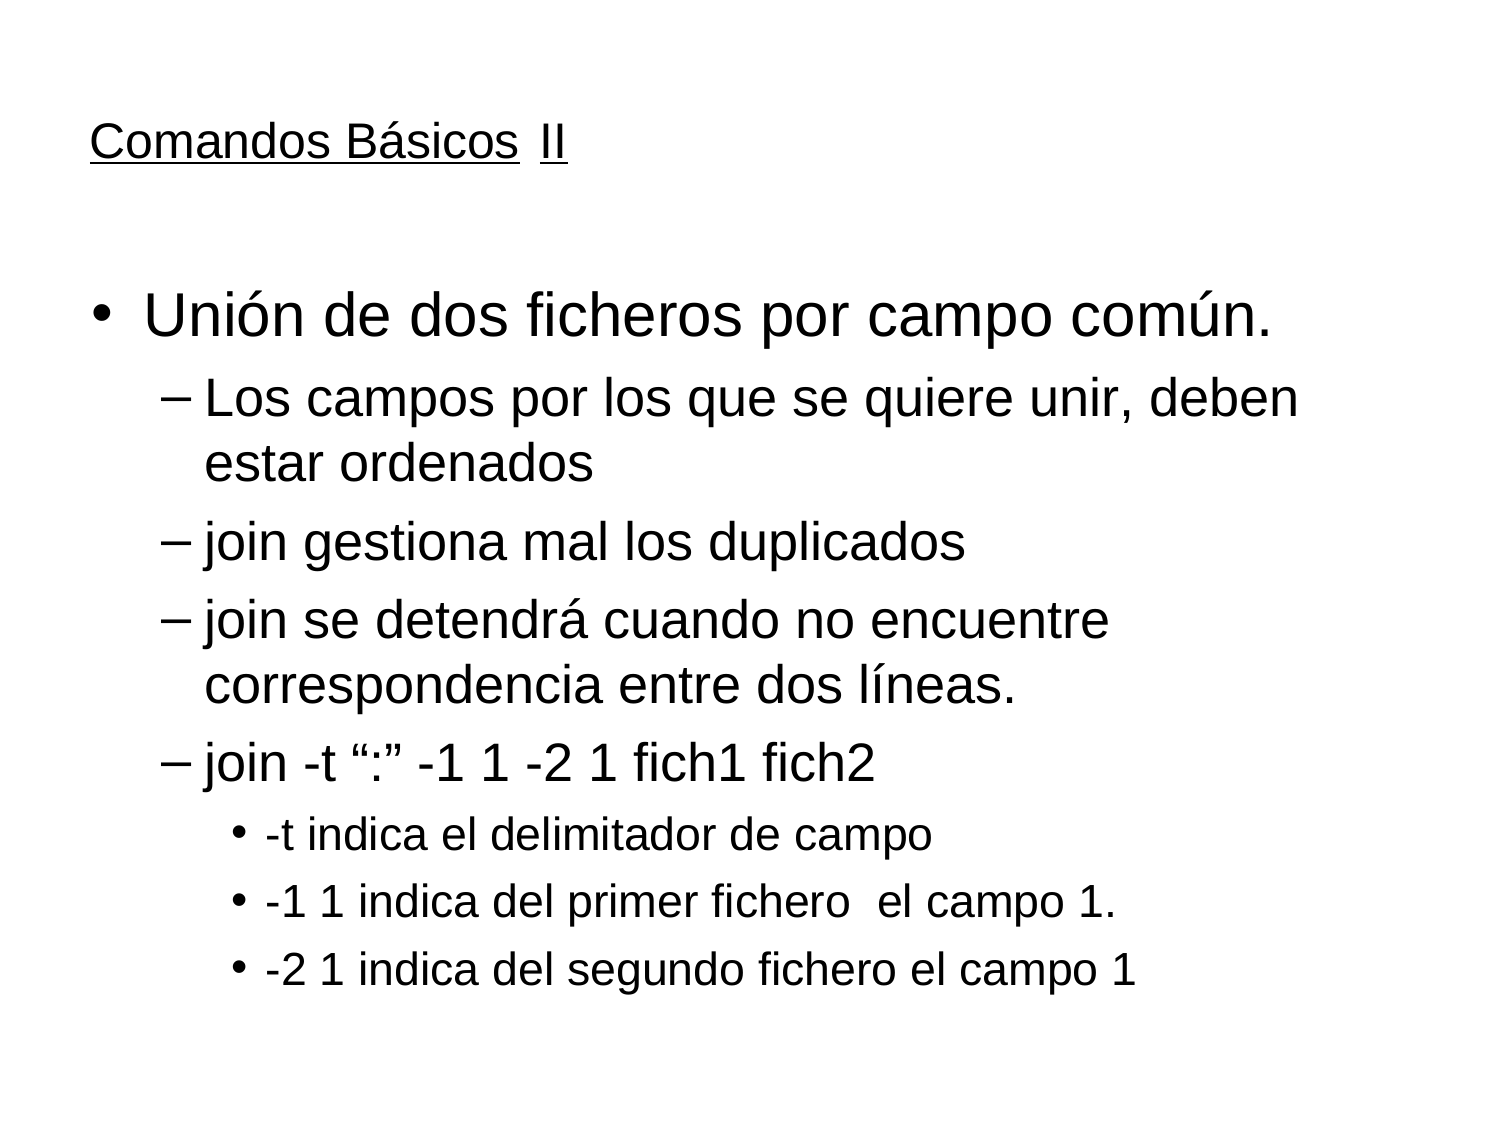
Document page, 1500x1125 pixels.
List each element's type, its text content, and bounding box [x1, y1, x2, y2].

title Comandos Básicos II [75, 45, 1426, 233]
list Unión de dos ficheros por campo común. Los campos por los que se quiere unir, deben estar ordenados join gestiona mal los duplicados join se detendrá cuando no encuentre correspondencia entre dos líneas. join -t “:” -1 1 -2 1 fich1 fich2 -t indica el delimitador de campo -1 1 indica del primer fichero el campo 1. -2 1 indica del segundo fichero el campo 1 [76, 267, 1427, 1010]
